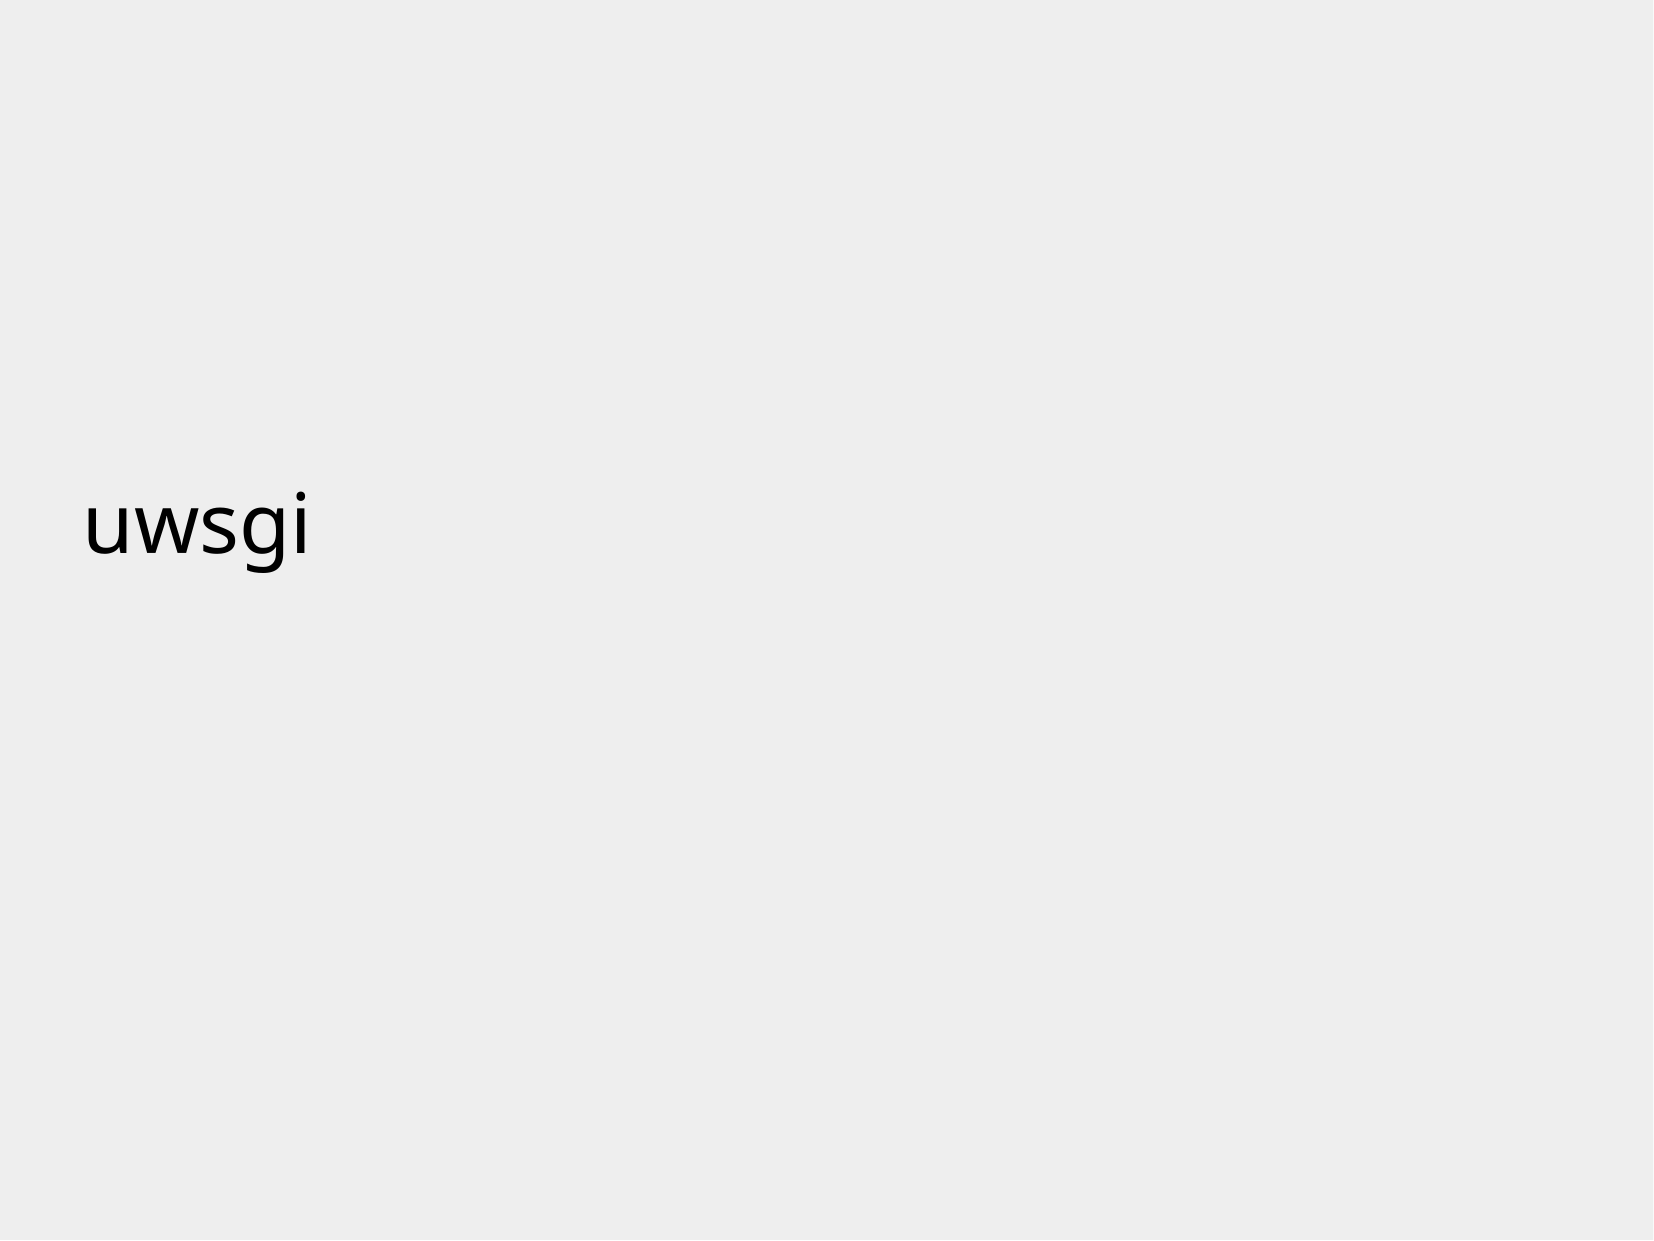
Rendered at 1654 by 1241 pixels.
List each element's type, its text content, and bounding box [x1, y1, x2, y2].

title uwsgi [82, 49, 1571, 993]
